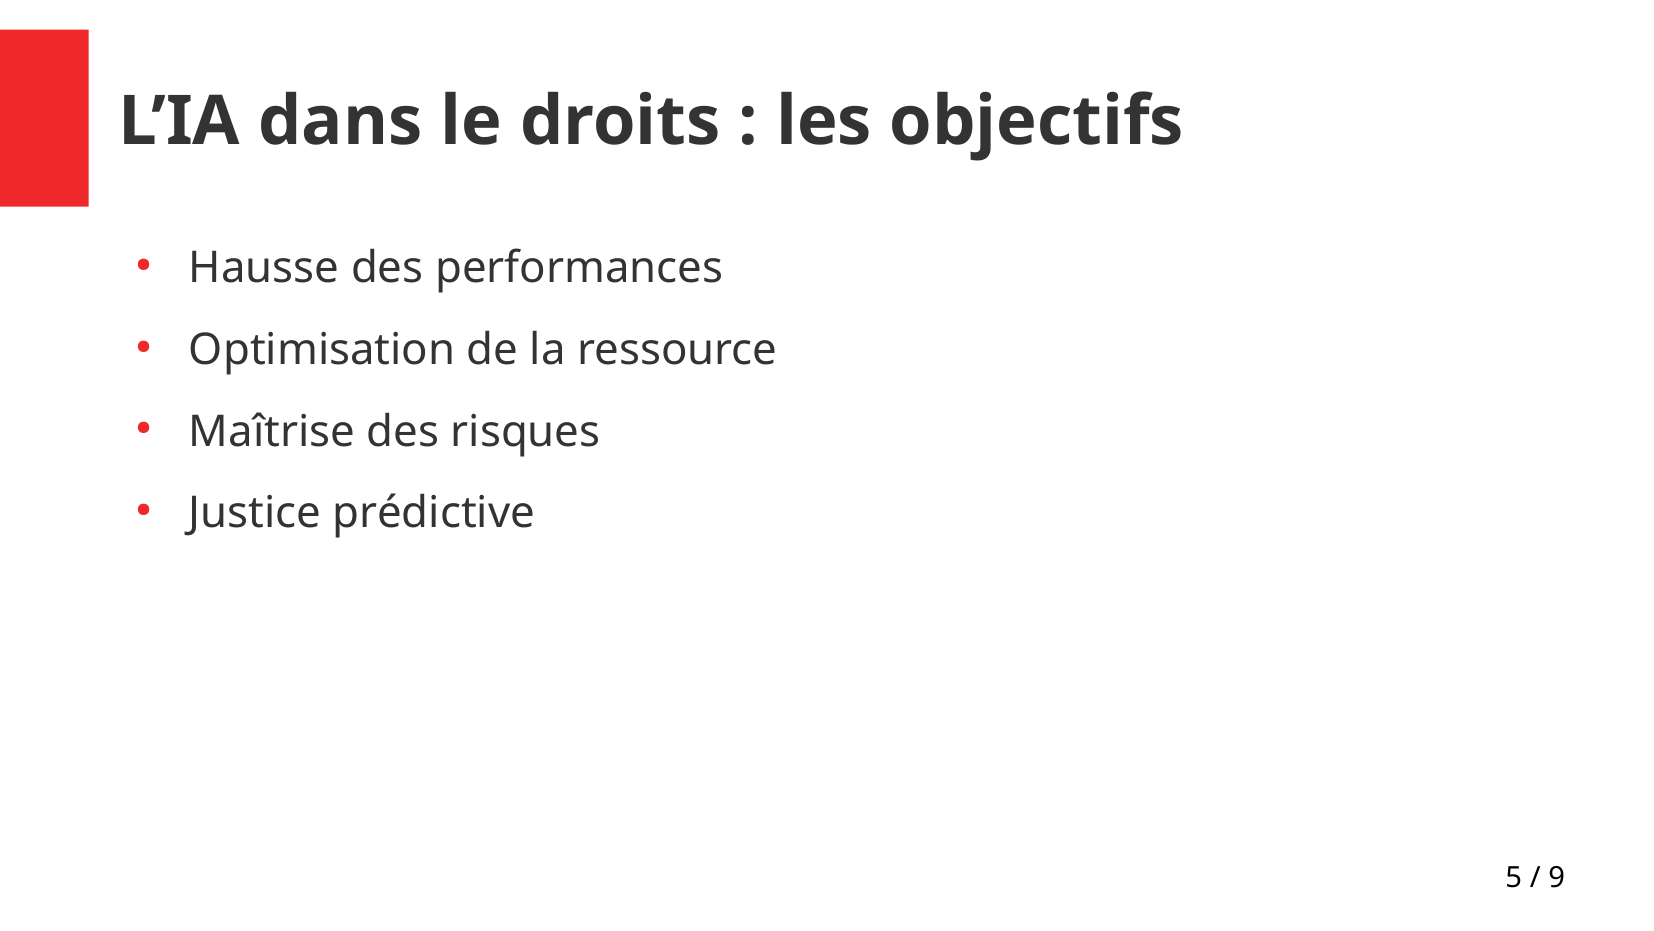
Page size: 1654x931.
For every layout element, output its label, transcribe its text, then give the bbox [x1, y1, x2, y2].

title L’IA dans le droits : les objectifs [118, 29, 1595, 207]
list Hausse des performances Optimisation de la ressource Maîtrise des risques Justice prédictive [118, 236, 1595, 798]
